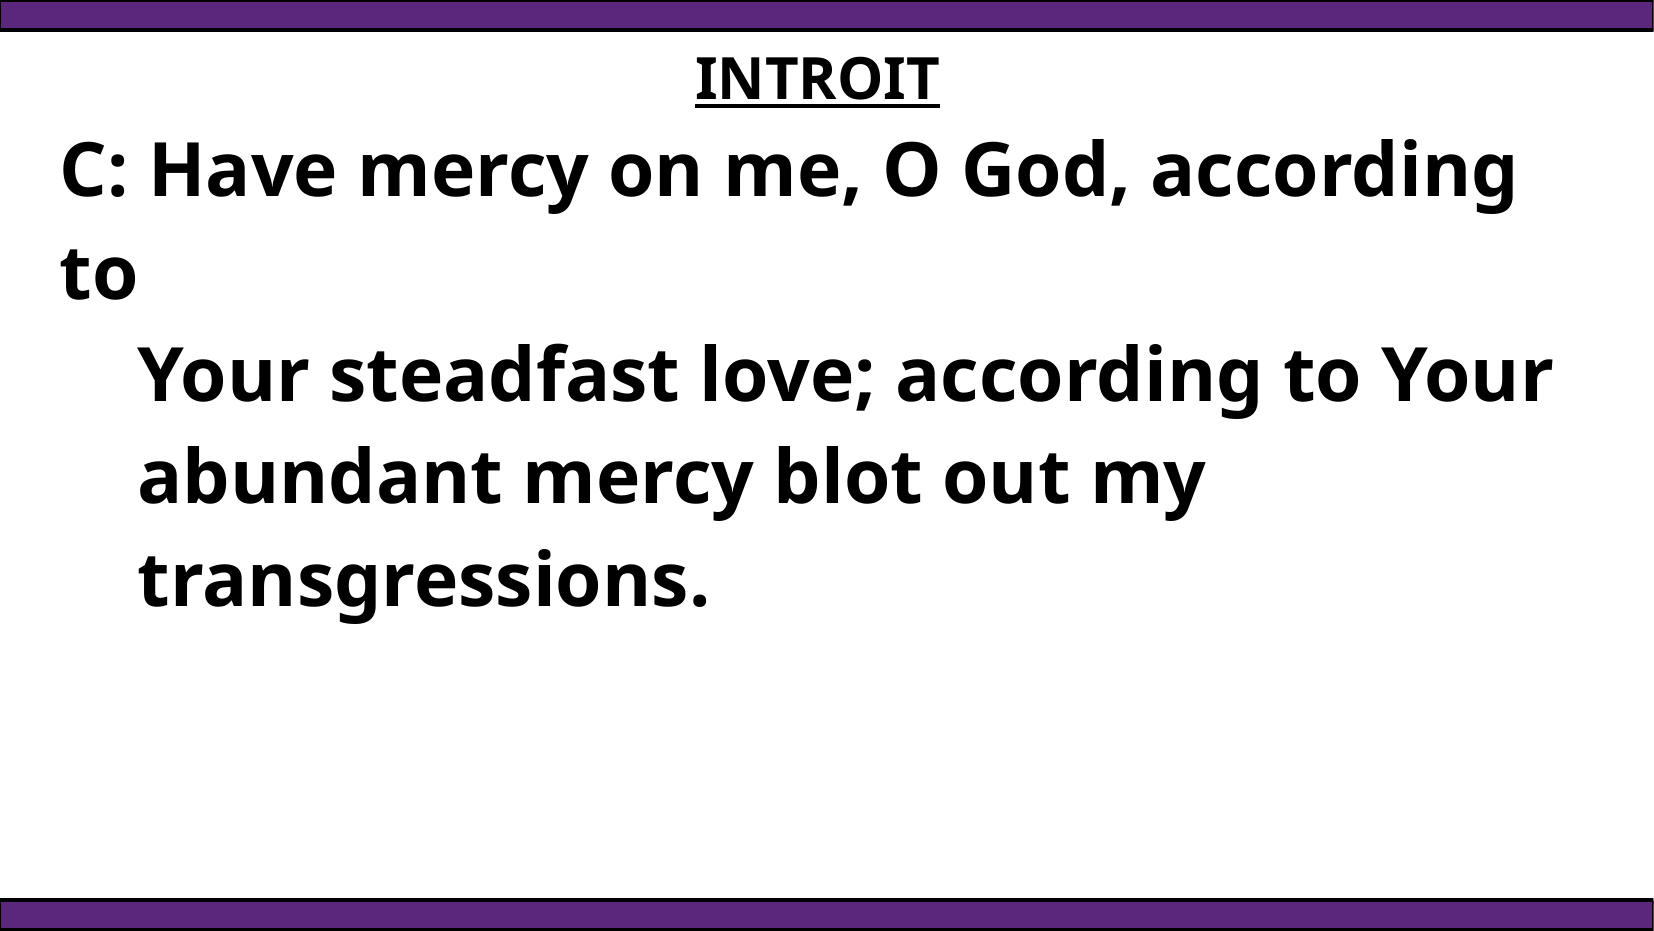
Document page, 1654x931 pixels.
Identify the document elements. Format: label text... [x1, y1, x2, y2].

text_box INTROIT C: Have mercy on me, O God, according to Your steadfast love; according to Your abundant mercy blot out my transgressions. [45, 30, 1591, 522]
picture [0, 31, 1654, 900]
text_box [0, 900, 1654, 931]
text_box [0, 0, 1654, 31]
